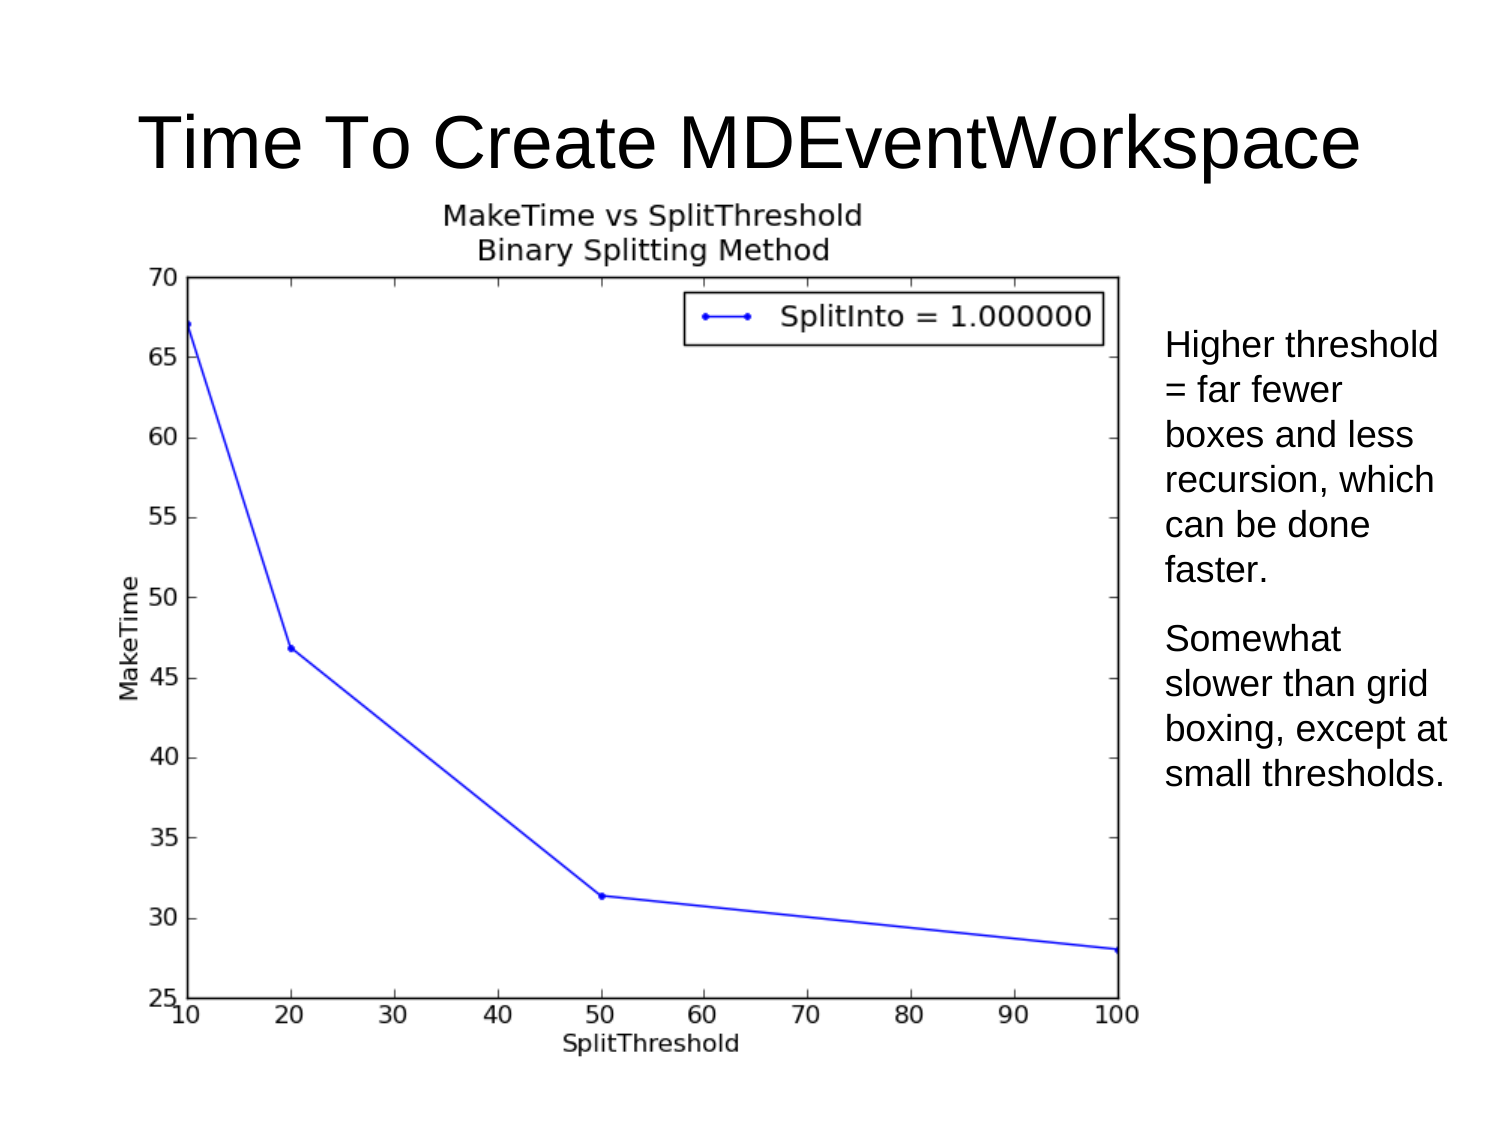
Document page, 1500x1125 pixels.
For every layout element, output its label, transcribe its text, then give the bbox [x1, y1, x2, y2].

picture [37, 187, 1238, 1088]
text_box Higher threshold = far fewer boxes and less recursion, which can be done faster. Somewhat slower than grid boxing, except at small thresholds. [1149, 312, 1463, 847]
title Time To Create MDEventWorkspace [75, 45, 1426, 233]
